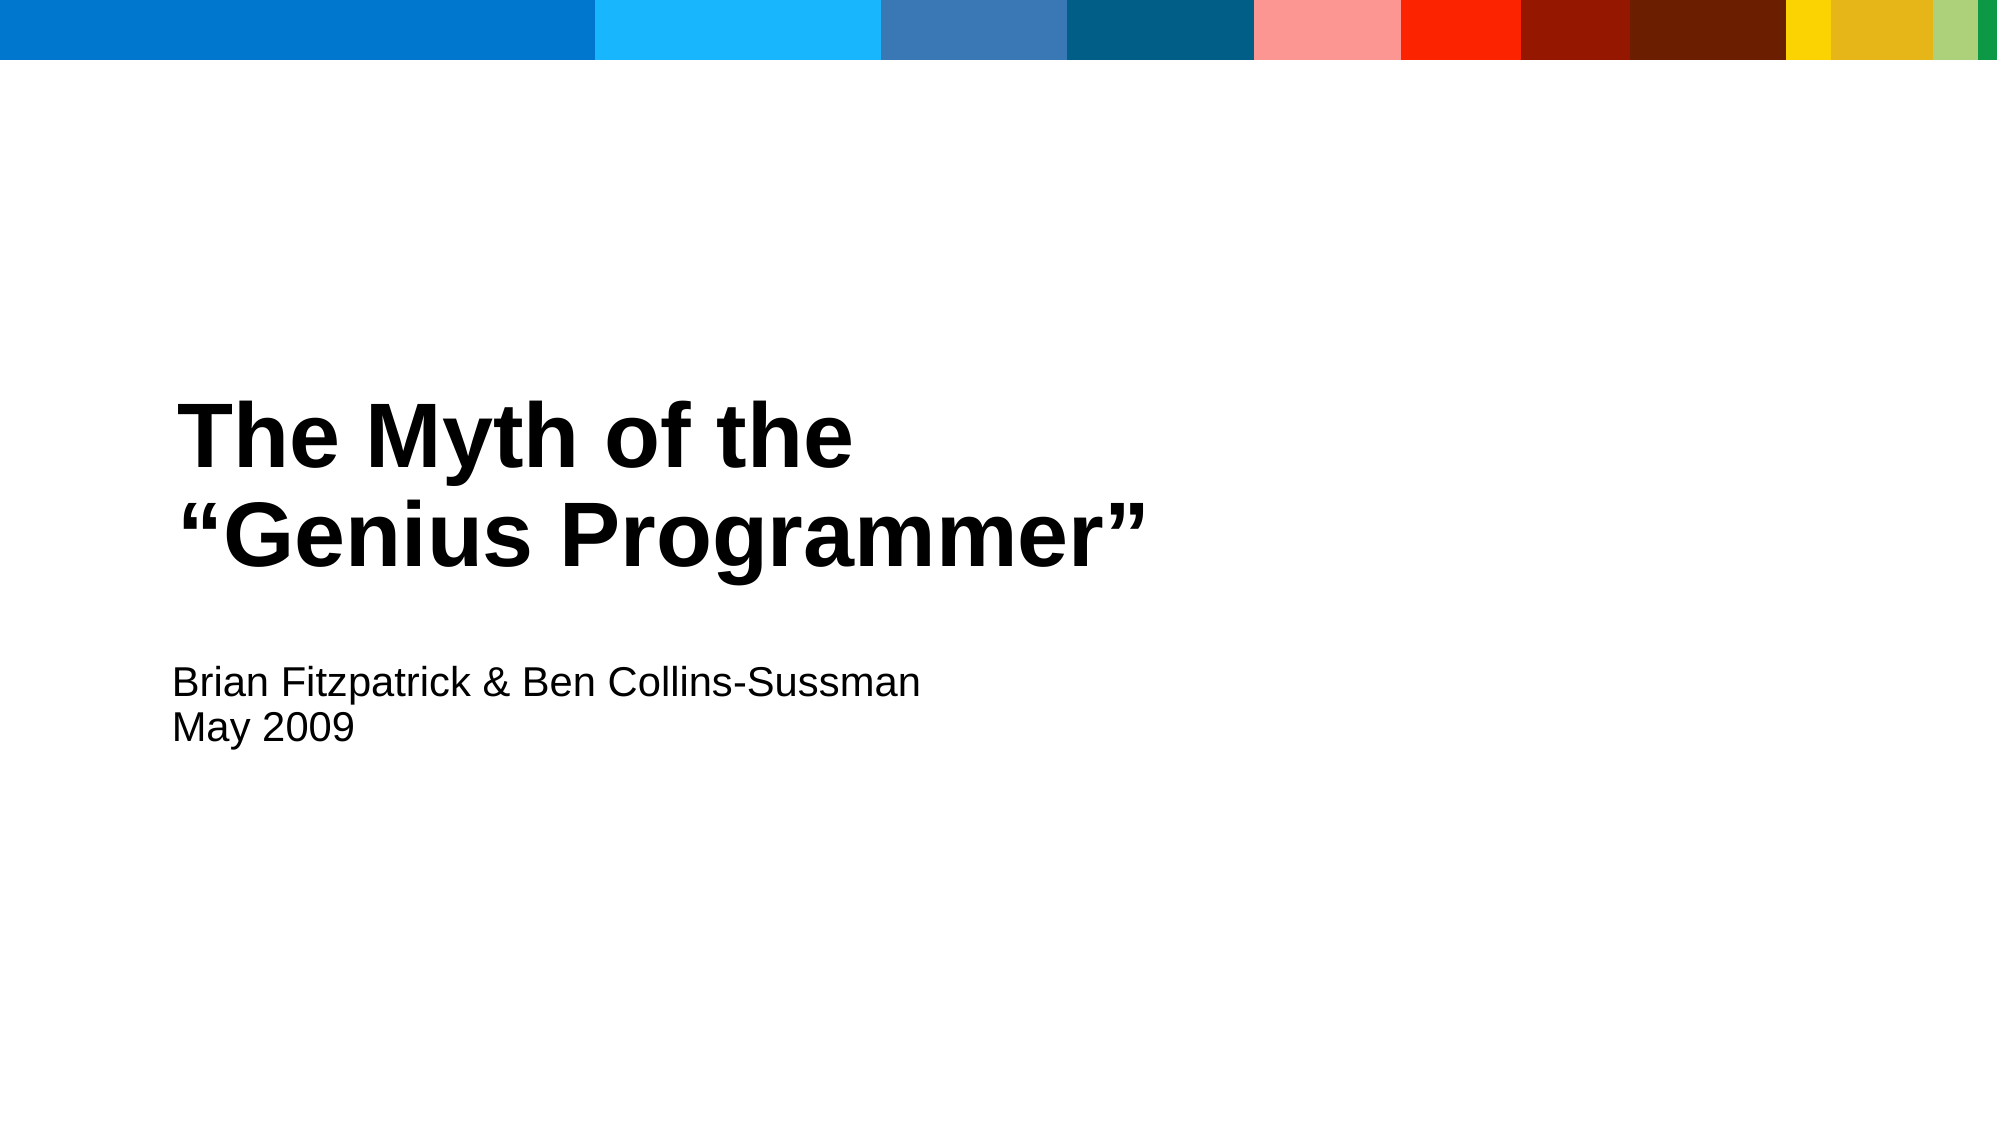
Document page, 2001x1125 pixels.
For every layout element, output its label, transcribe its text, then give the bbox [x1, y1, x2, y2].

title Brian Fitzpatrick & Ben Collins-Sussman May 2009 [156, 596, 1882, 815]
text_box The Myth of the “Genius Programmer” [162, 378, 1888, 597]
text_box [0, 0, 1997, 60]
